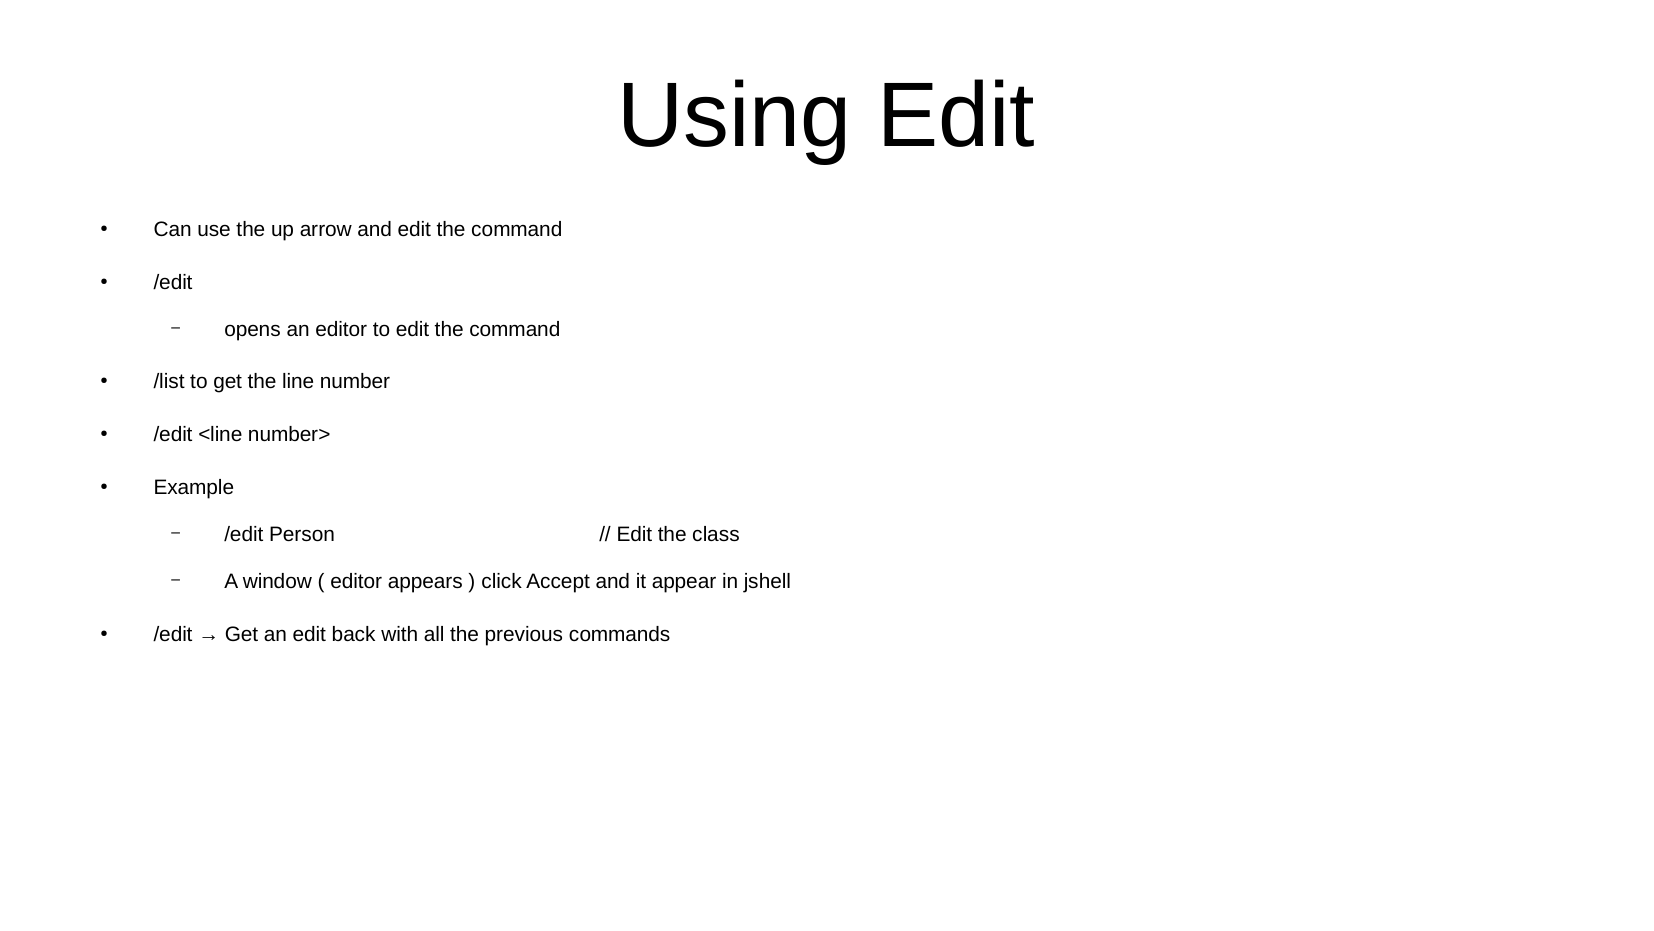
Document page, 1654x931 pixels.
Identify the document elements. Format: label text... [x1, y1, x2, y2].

title Using Edit [82, 37, 1571, 193]
list Can use the up arrow and edit the command /edit opens an editor to edit the command /list to get the line number /edit <line number> Example /edit Person // Edit the class A window ( editor appears ) click Accept and it appear in jshell /edit → Get an edit back with all the previous commands [82, 217, 1636, 916]
